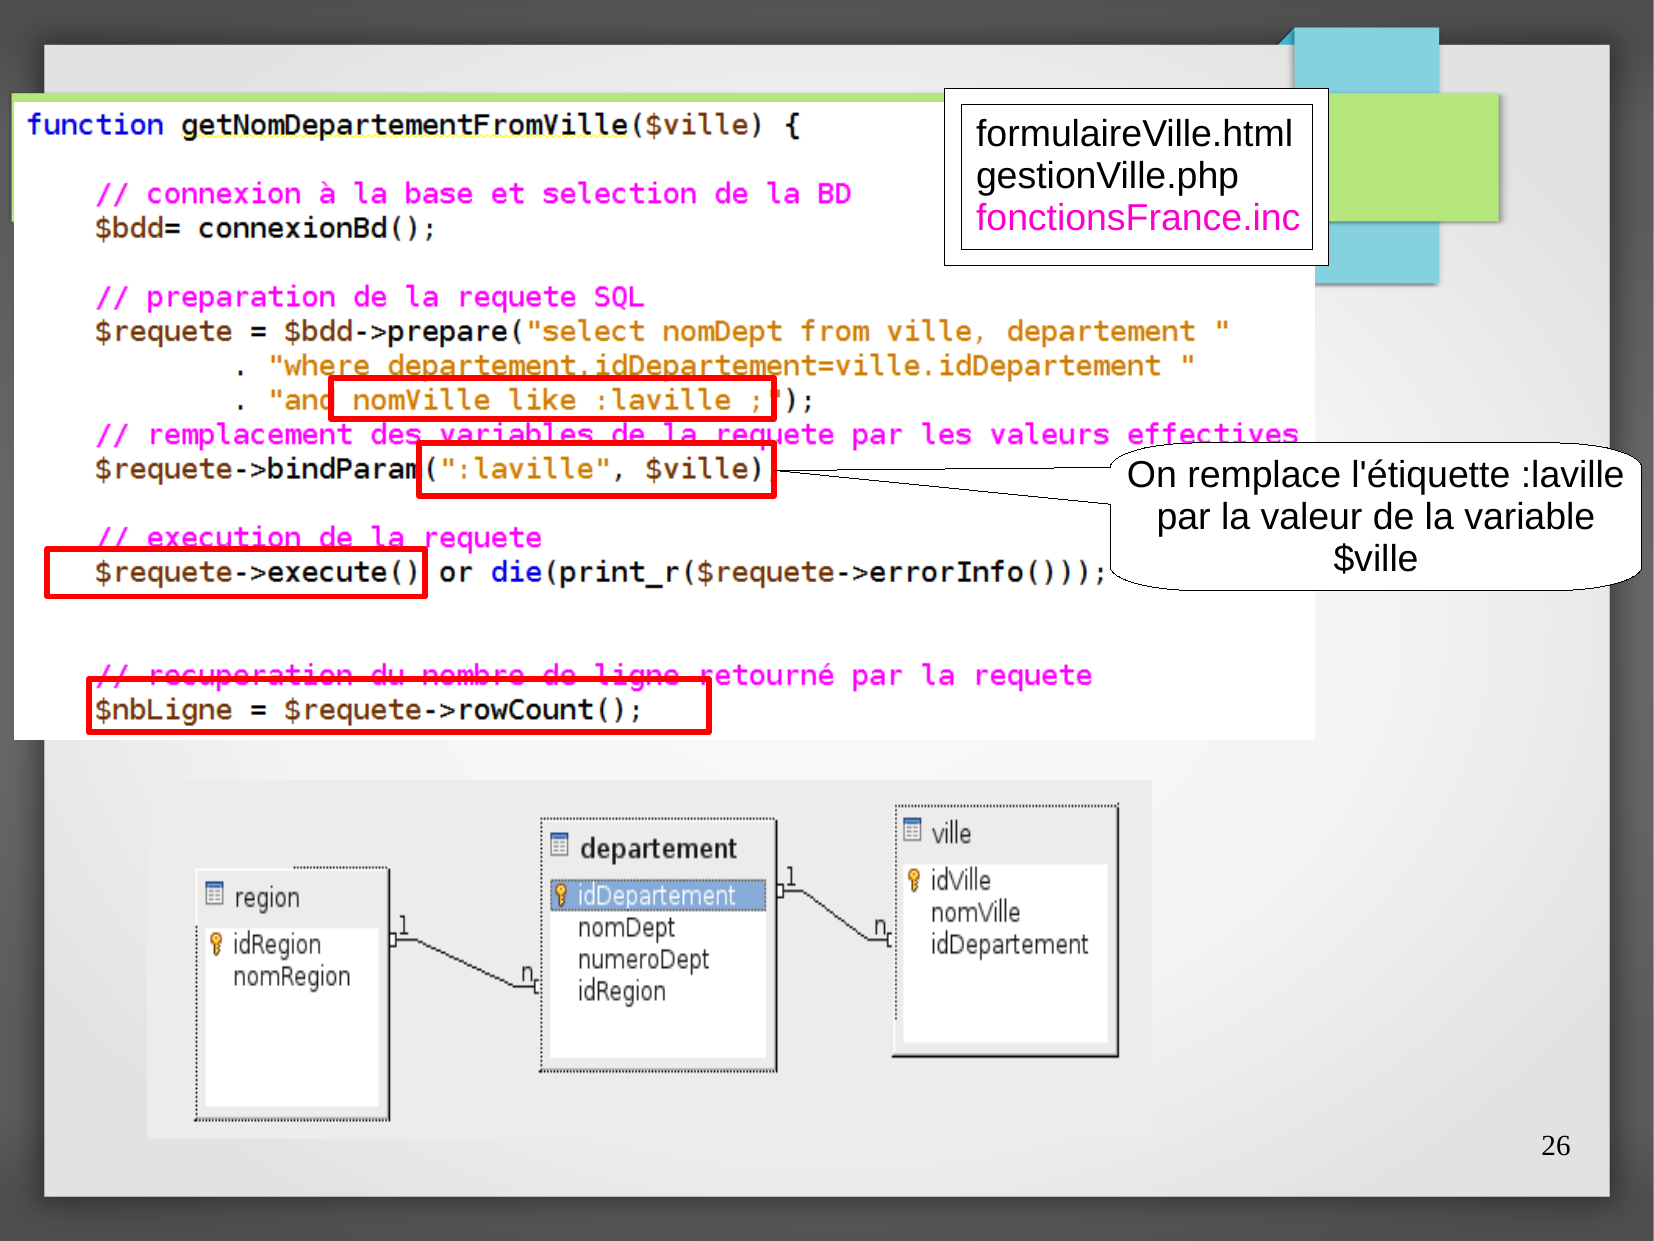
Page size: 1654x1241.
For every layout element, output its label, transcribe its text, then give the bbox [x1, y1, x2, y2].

text_box formulaireVille.html gestionVille.php fonctionsFrance.inc [944, 88, 1329, 266]
picture [0, 0, 1654, 1241]
text_box On remplace l'étiquette :laville par la valeur de la variable $ville [775, 442, 1642, 591]
